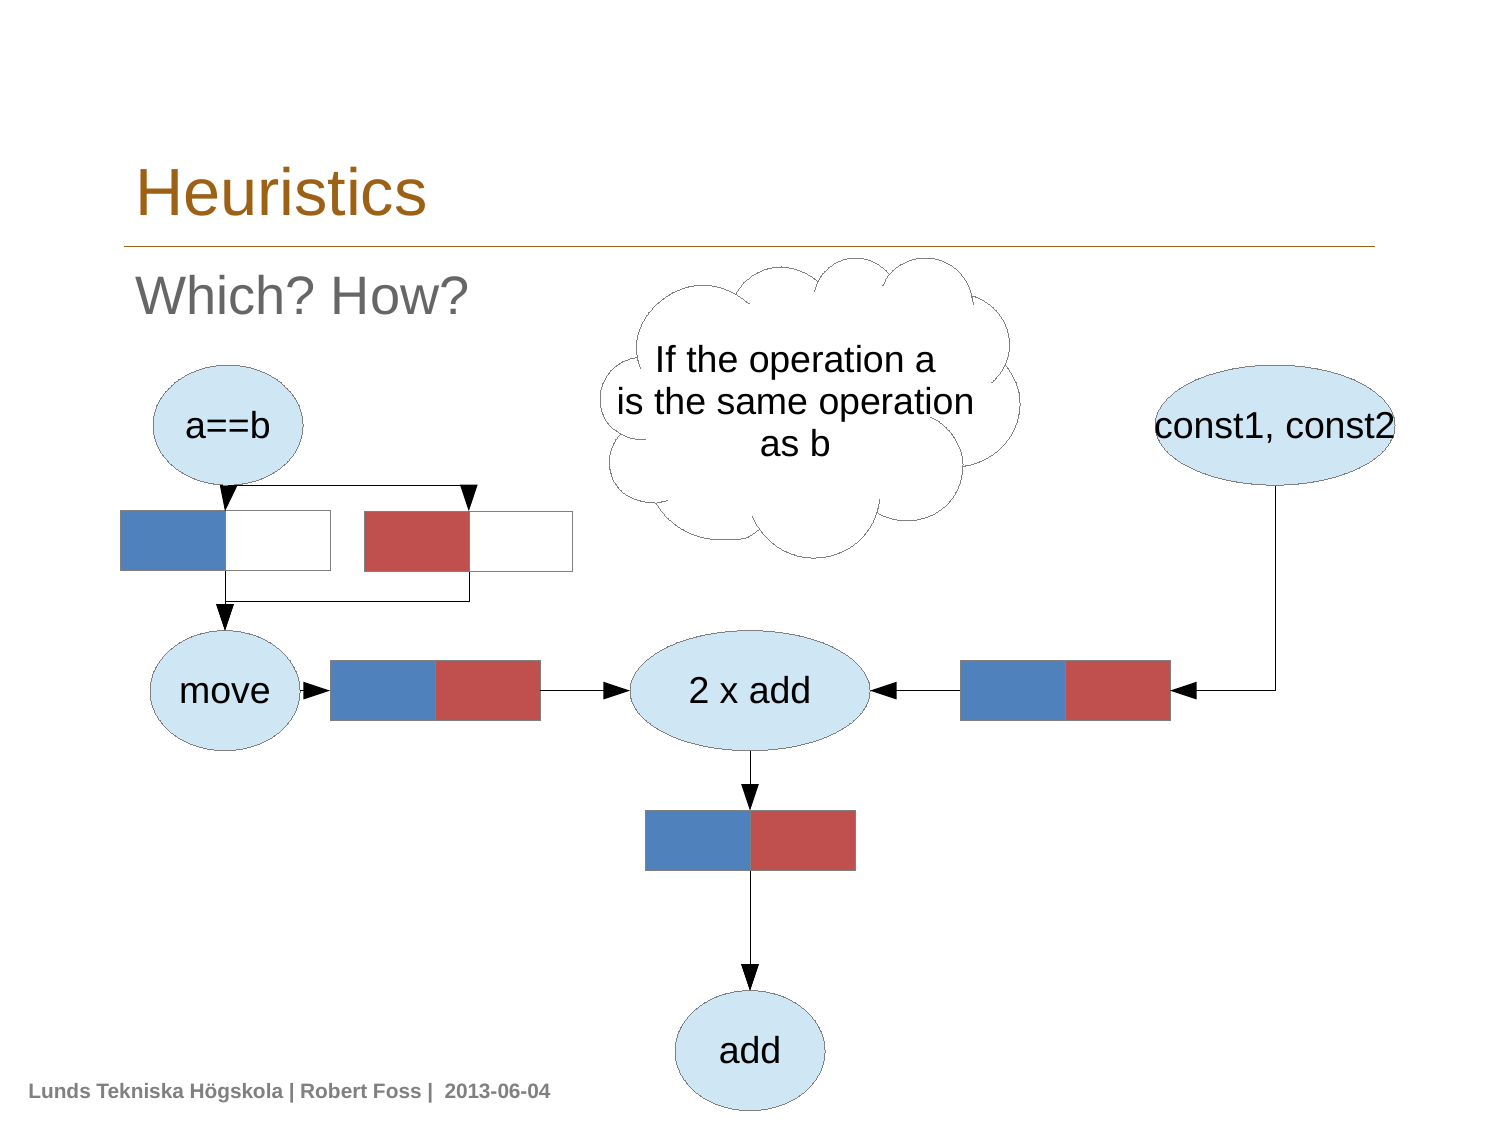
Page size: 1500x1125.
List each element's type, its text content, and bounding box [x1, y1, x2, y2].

text_box [330, 660, 541, 721]
text_box move [150, 630, 301, 751]
text_box [645, 810, 856, 871]
text_box a==b [153, 365, 304, 486]
title Which? How? [120, 239, 1035, 346]
text_box [364, 511, 574, 572]
text_box [120, 510, 331, 572]
text_box add [675, 990, 826, 1111]
text_box [960, 660, 1171, 721]
text_box If the operation a is the same operation as b [600, 258, 1021, 559]
text_box const1, const2 [1155, 365, 1396, 486]
text_box 2 x add [630, 630, 871, 751]
title Heuristics [120, 120, 1500, 258]
